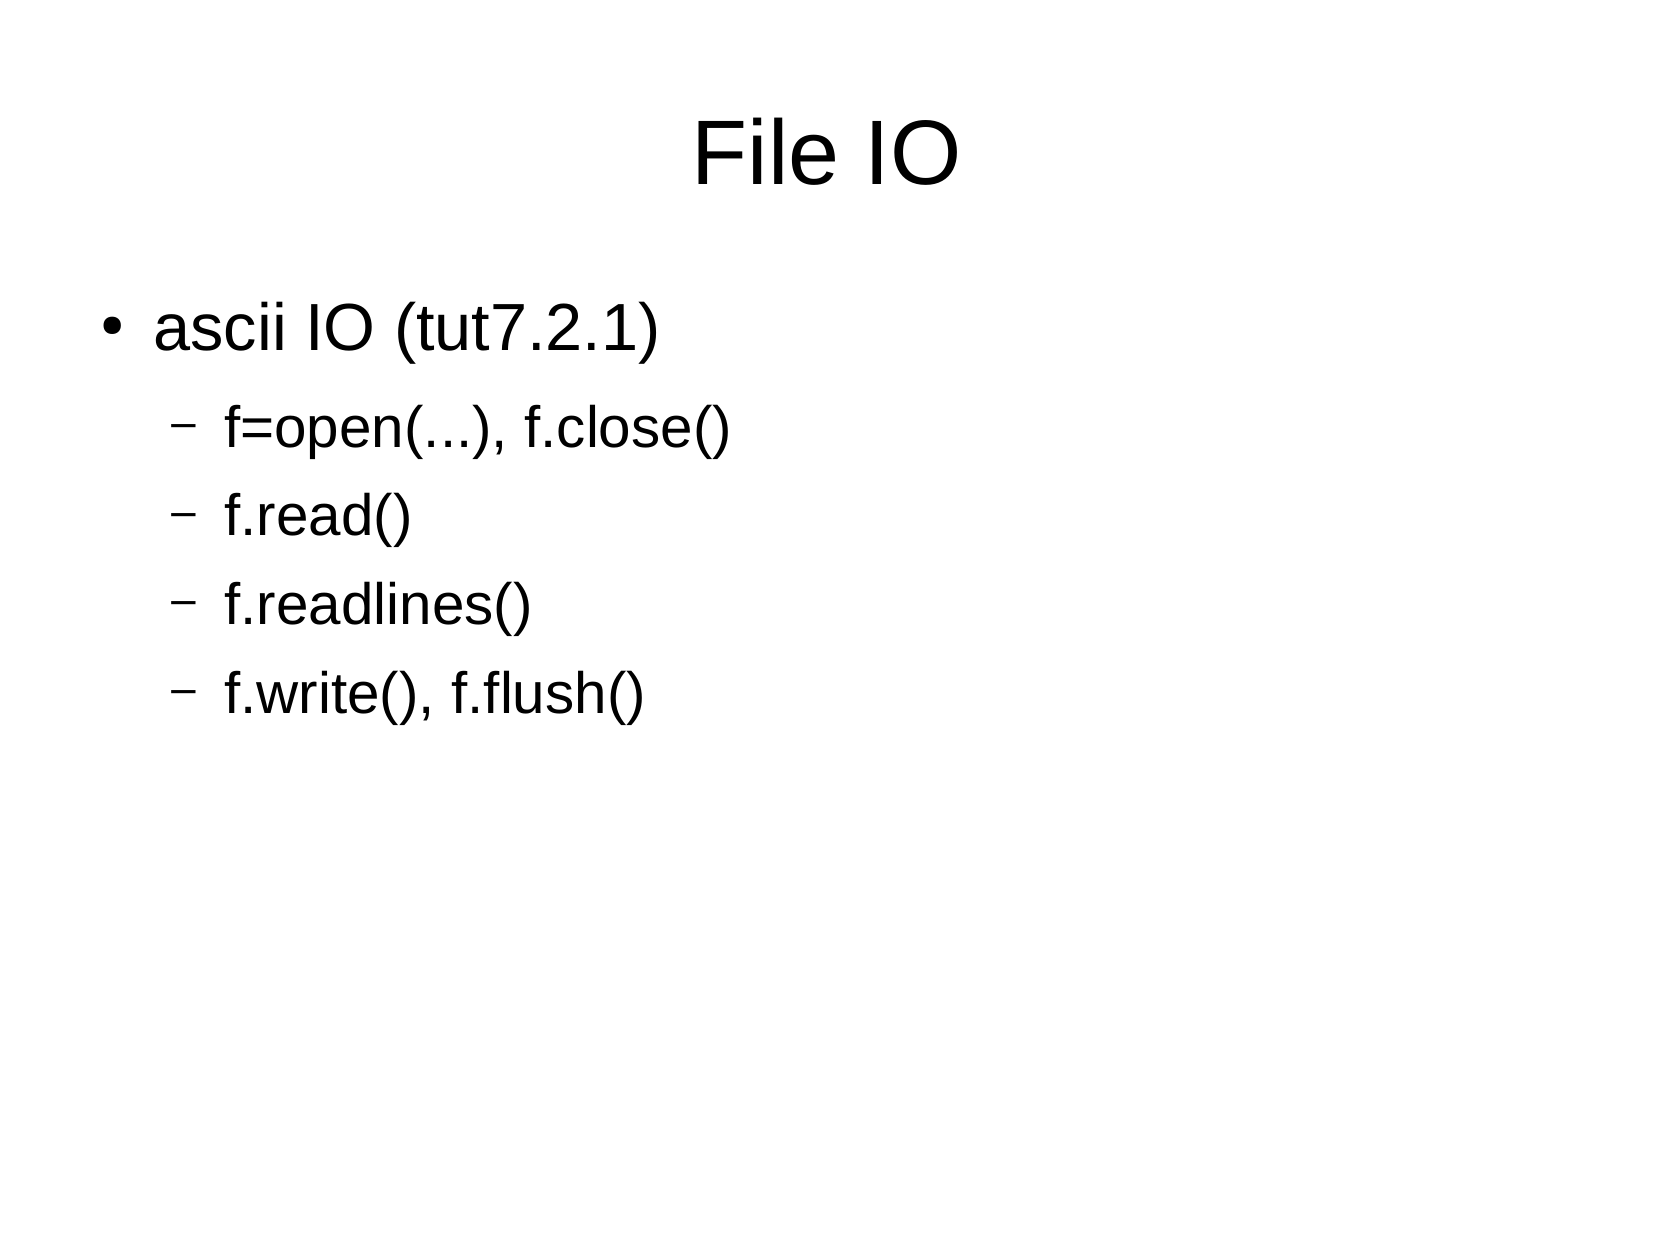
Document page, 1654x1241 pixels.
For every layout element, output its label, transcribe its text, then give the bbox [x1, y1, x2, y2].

list ascii IO (tut7.2.1) f=open(...), f.close() f.read() f.readlines() f.write(), f.flush() [82, 290, 1538, 1109]
title File IO [82, 56, 1571, 250]
